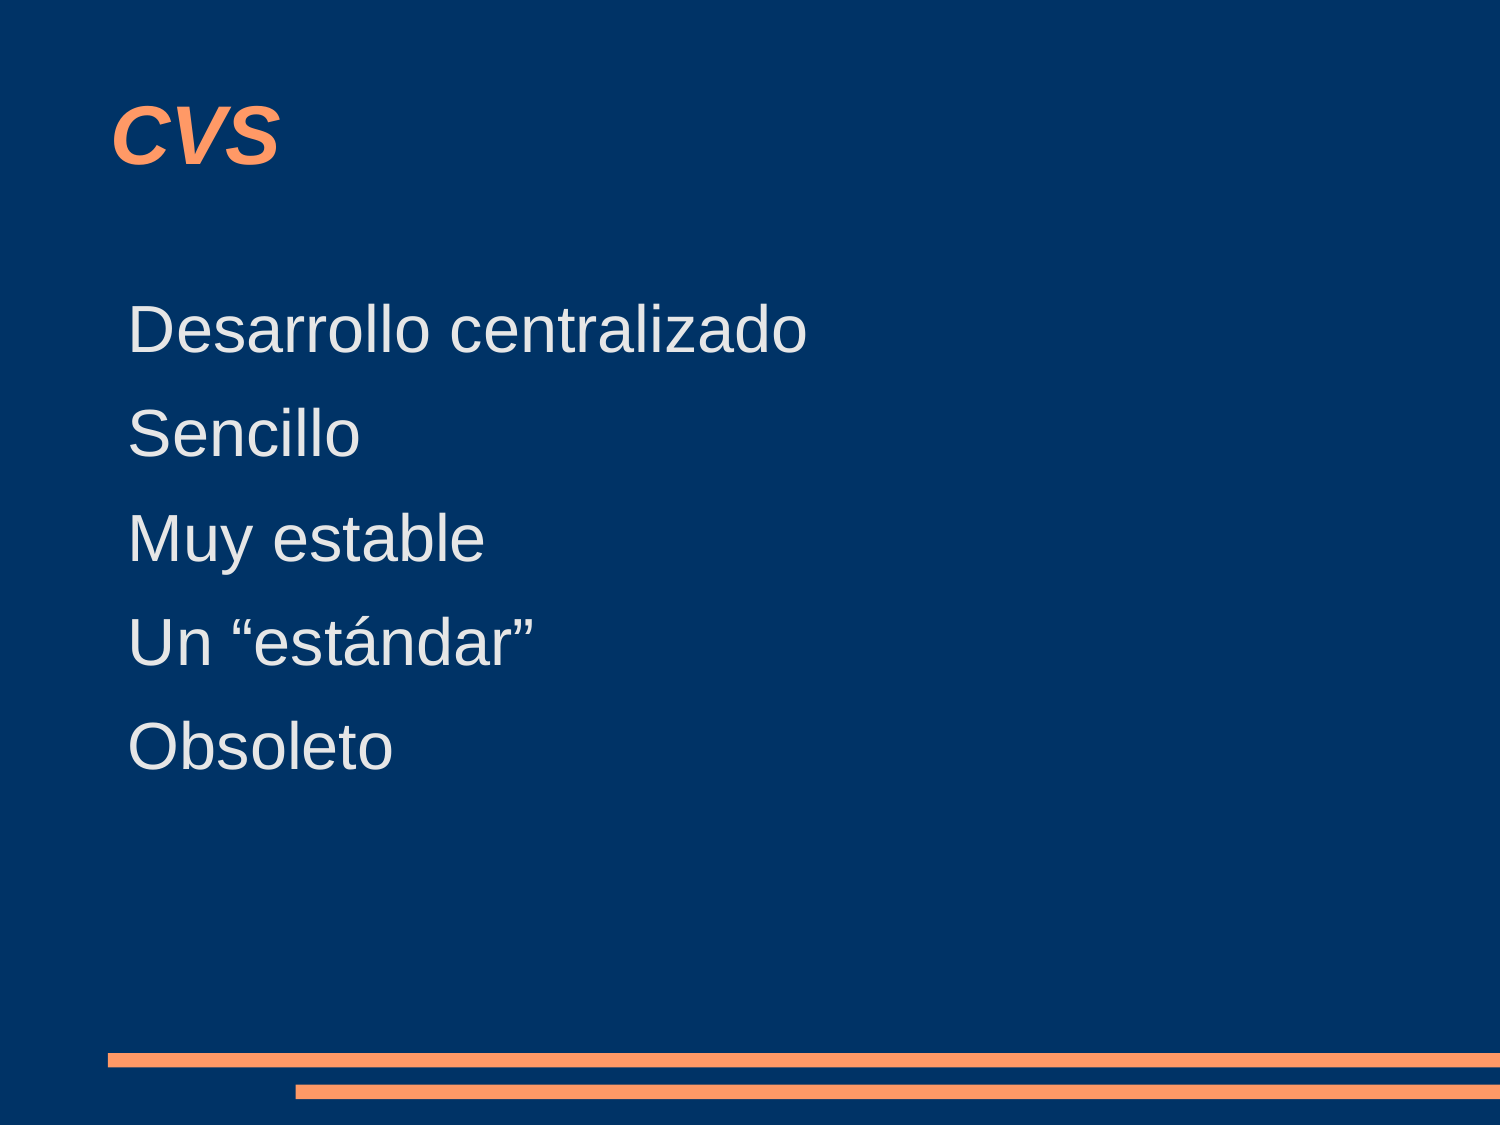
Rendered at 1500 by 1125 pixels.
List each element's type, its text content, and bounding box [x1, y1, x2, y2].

list Desarrollo centralizado Sencillo Muy estable Un “estándar” Obsoleto [110, 292, 1416, 1027]
title CVS [110, 41, 1392, 230]
